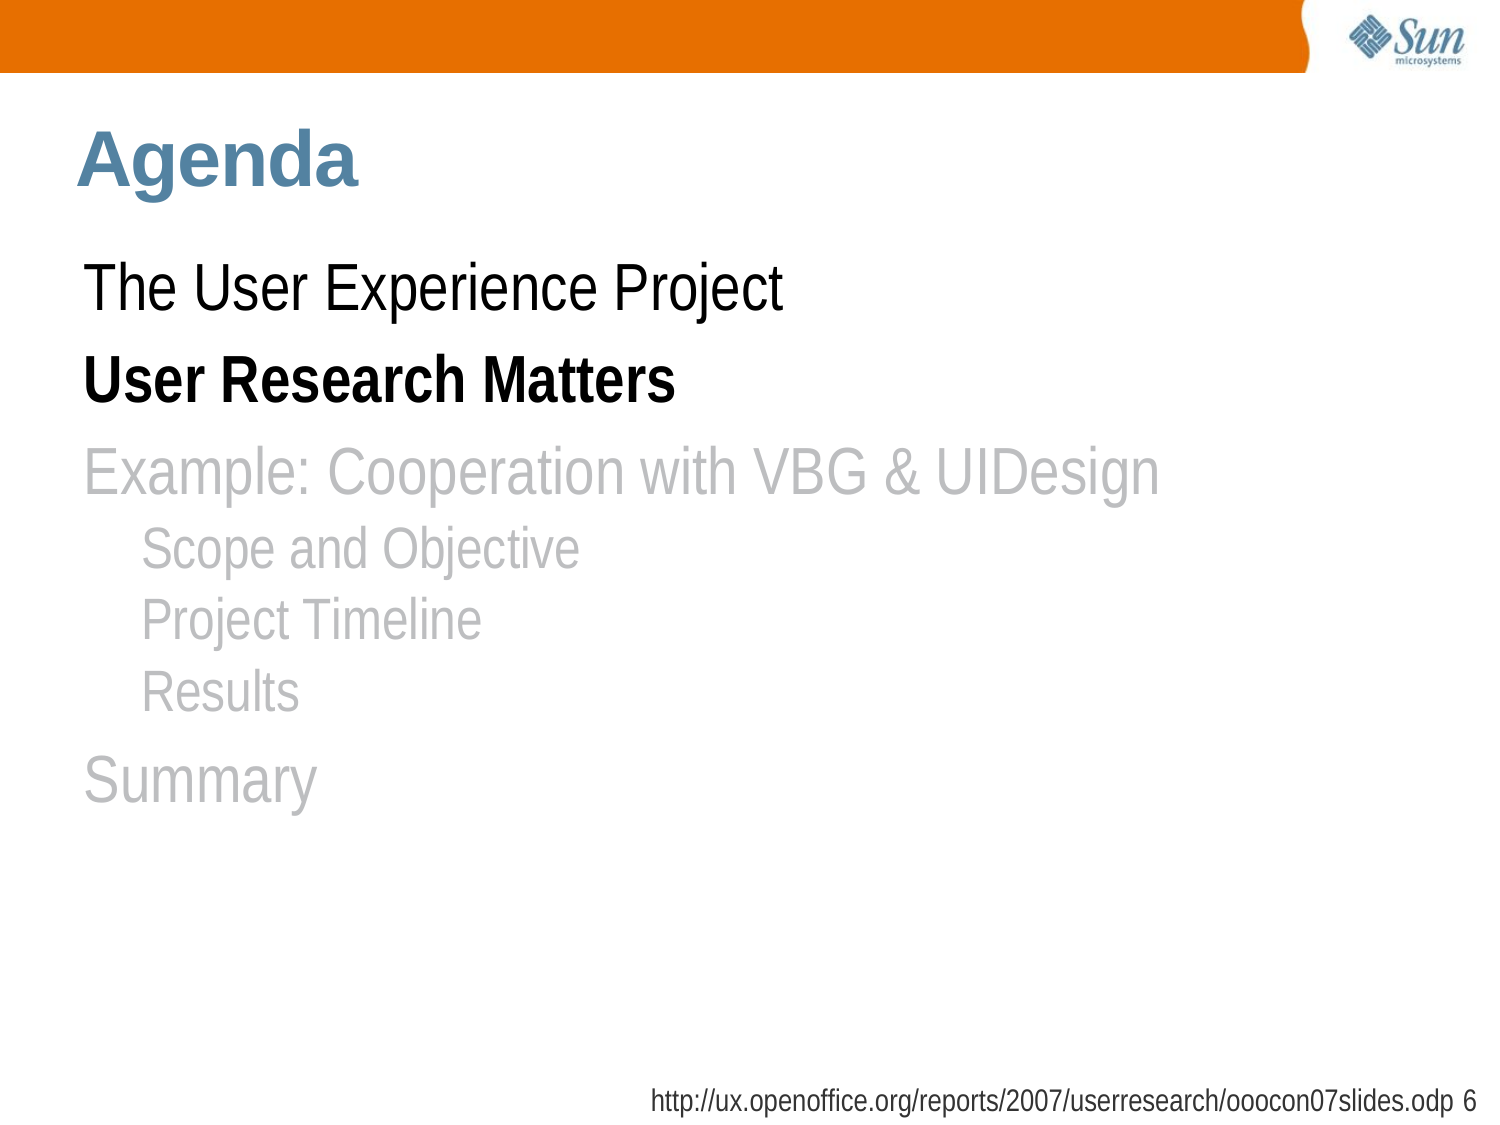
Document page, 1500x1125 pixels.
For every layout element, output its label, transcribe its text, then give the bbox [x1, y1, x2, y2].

title Agenda [75, 123, 1437, 227]
picture [0, 0, 1500, 73]
list The User Experience Project User Research Matters Example: Cooperation with VBG & UIDesign Scope and Objective Project Timeline Results Summary [64, 258, 1401, 1062]
